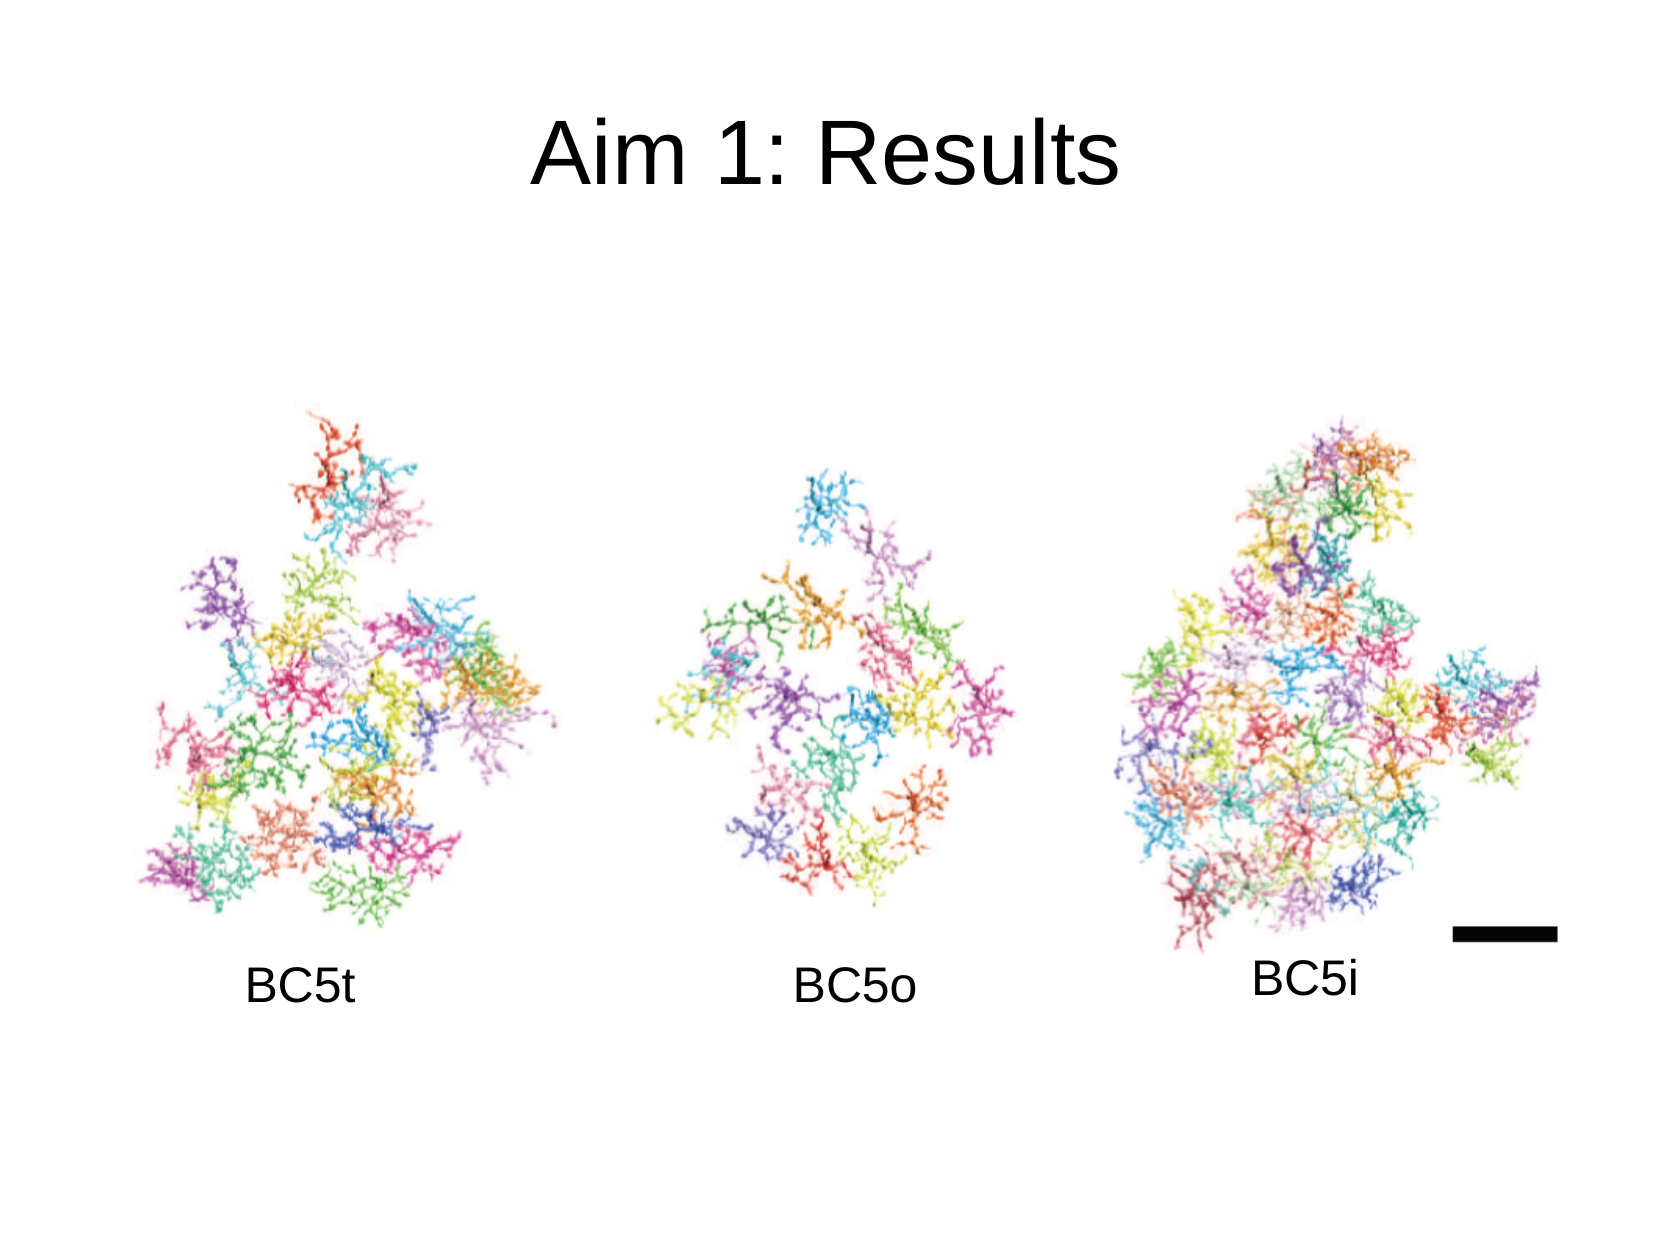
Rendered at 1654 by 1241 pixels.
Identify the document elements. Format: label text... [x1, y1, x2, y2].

list BC5i [1080, 950, 1531, 1021]
picture [90, 389, 1575, 958]
title Aim 1: Results [82, 49, 1571, 257]
list BC5o [630, 957, 1081, 1027]
list BC5t [75, 957, 526, 1027]
